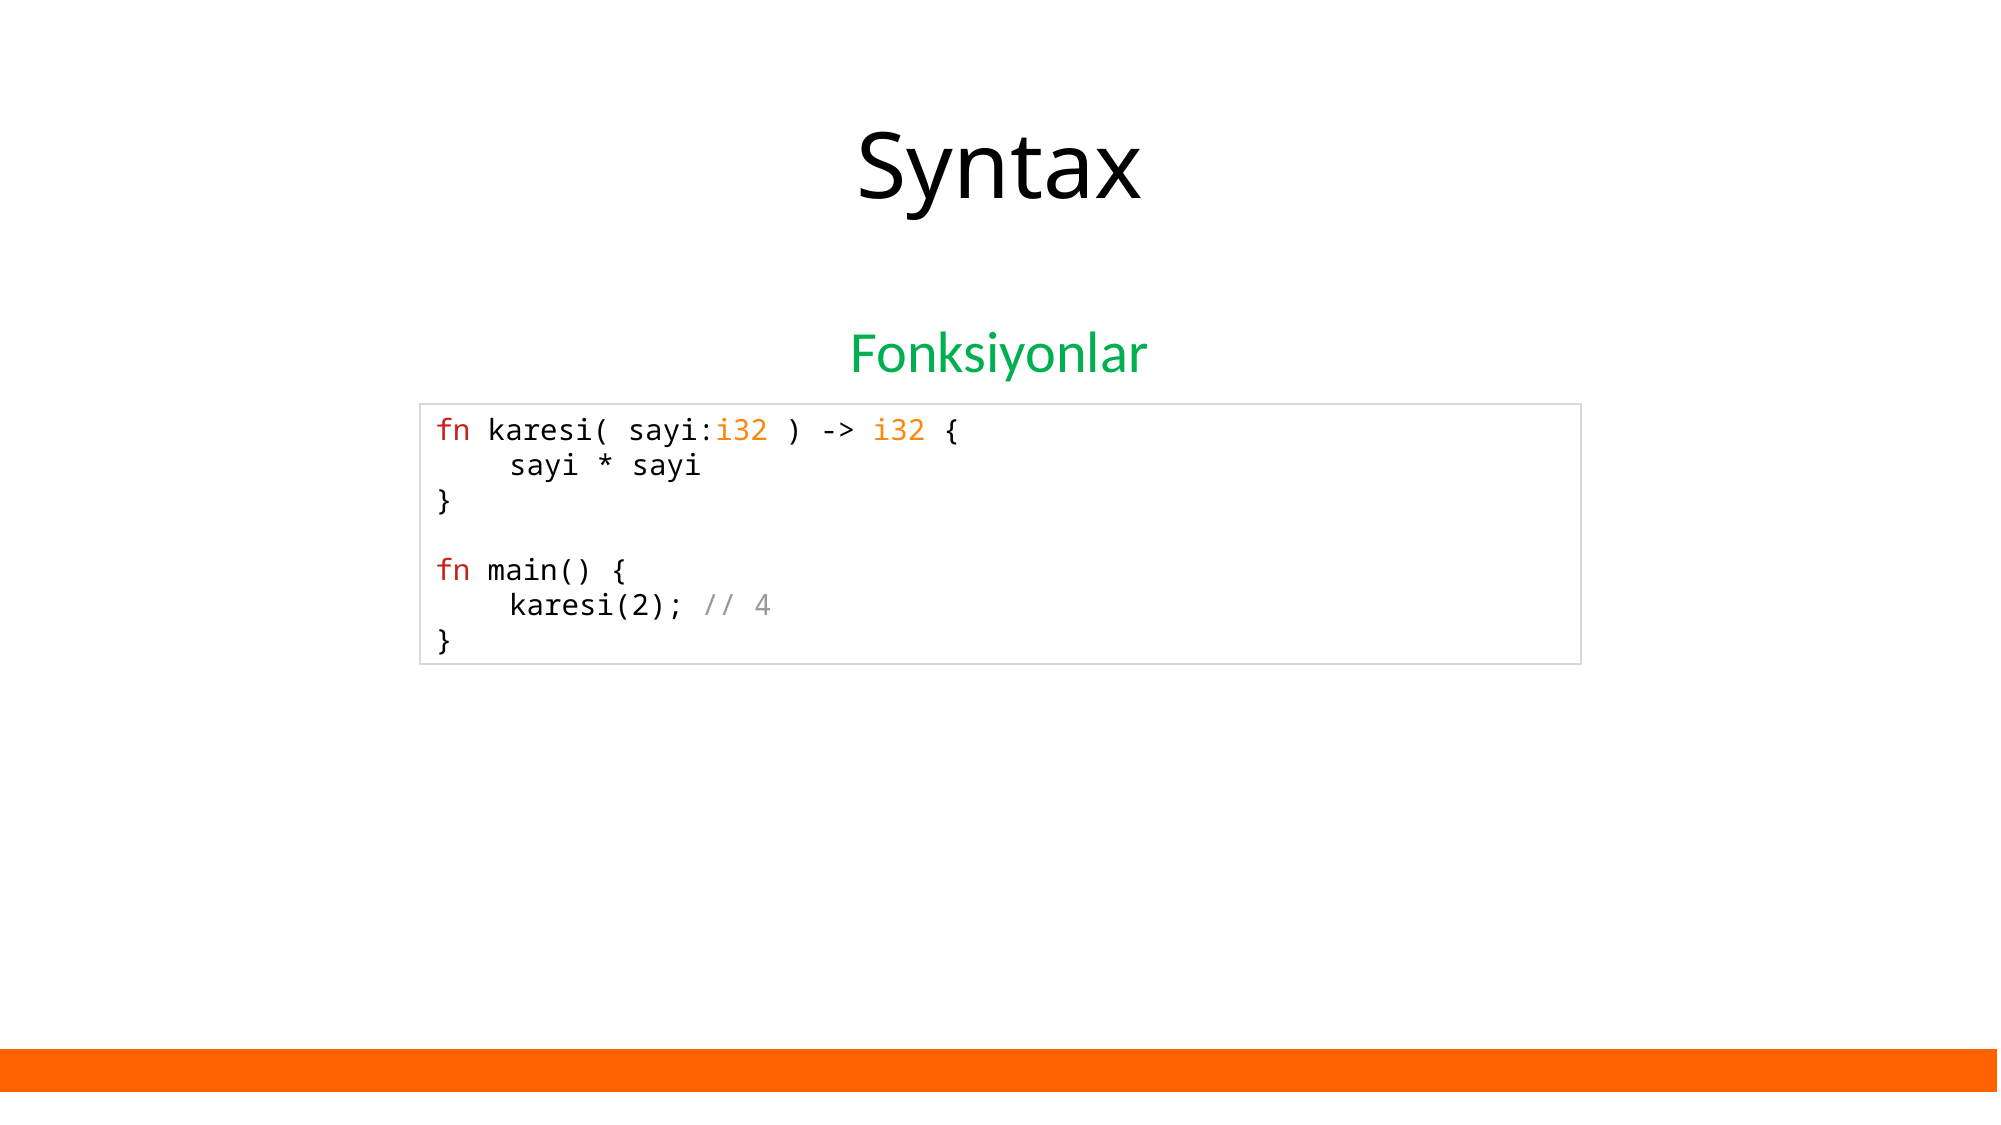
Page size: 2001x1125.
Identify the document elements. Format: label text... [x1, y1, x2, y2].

title Syntax [137, 59, 1863, 278]
text_box [0, 1049, 1997, 1092]
text_box fn karesi( sayi:i32 ) -> i32 { sayi * sayi } fn main() { karesi(2); // 4 } [420, 404, 1581, 664]
list Fonksiyonlar [420, 314, 1579, 403]
